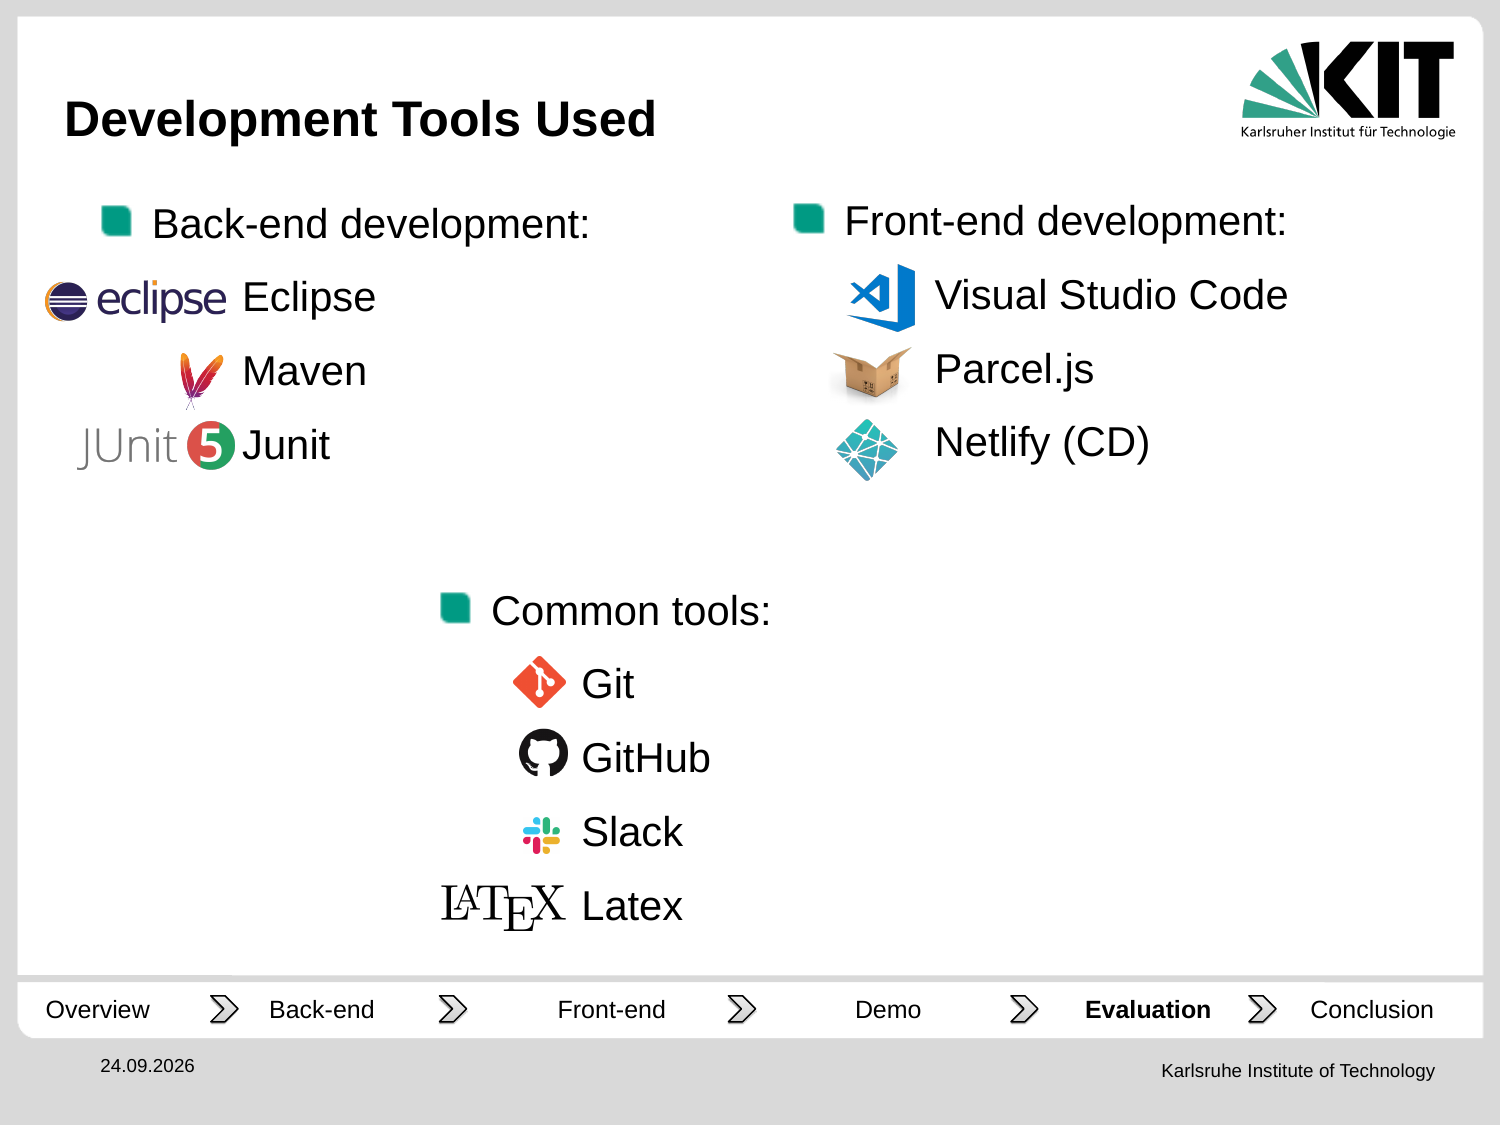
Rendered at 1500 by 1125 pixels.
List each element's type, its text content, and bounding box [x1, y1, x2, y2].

title Development Tools Used [64, 54, 1198, 147]
list Back-end development: Eclipse Maven Junit [100, 196, 642, 561]
list Common tools: Git GitHub Slack Latex [439, 583, 981, 945]
text_box Overview [30, 986, 194, 1031]
picture [0, 0, 1500, 1125]
text_box Conclusion [1295, 986, 1500, 1031]
text_box Demo [840, 986, 937, 1031]
text_box Front-end [542, 986, 682, 1031]
text_box 13.04.2019 [100, 1053, 272, 1113]
text_box [1248, 995, 1277, 1022]
text_box [439, 995, 467, 1022]
text_box Back-end [254, 986, 418, 1031]
list Front-end development: Visual Studio Code Parcel.js Netlify (CD) [792, 194, 1335, 556]
text_box Evaluation [1070, 986, 1227, 1031]
text_box [210, 995, 238, 1022]
text_box [1010, 995, 1038, 1022]
text_box [728, 995, 756, 1022]
